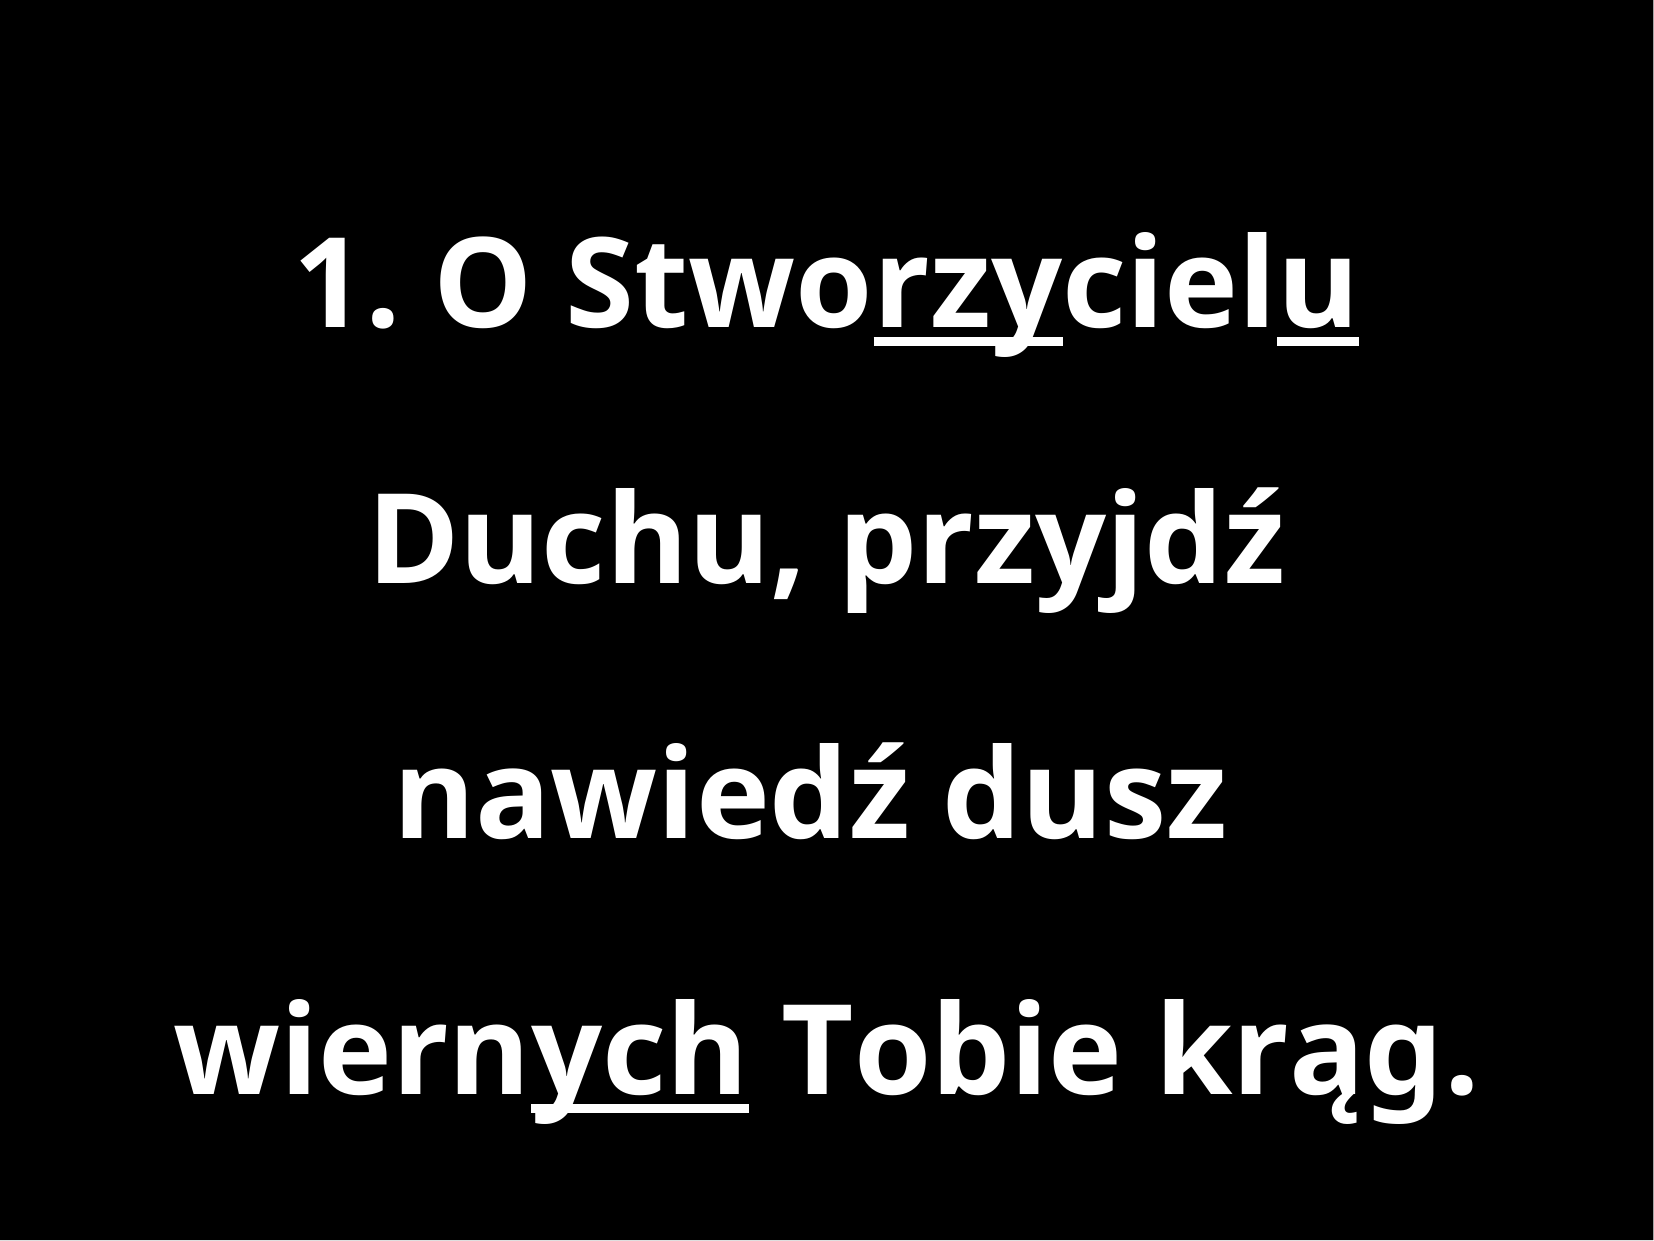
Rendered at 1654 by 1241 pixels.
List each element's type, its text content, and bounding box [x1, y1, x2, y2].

title 1. O Stworzycielu Duchu, przyjdź nawiedź dusz wiernych Tobie krąg. [0, 0, 1654, 1241]
